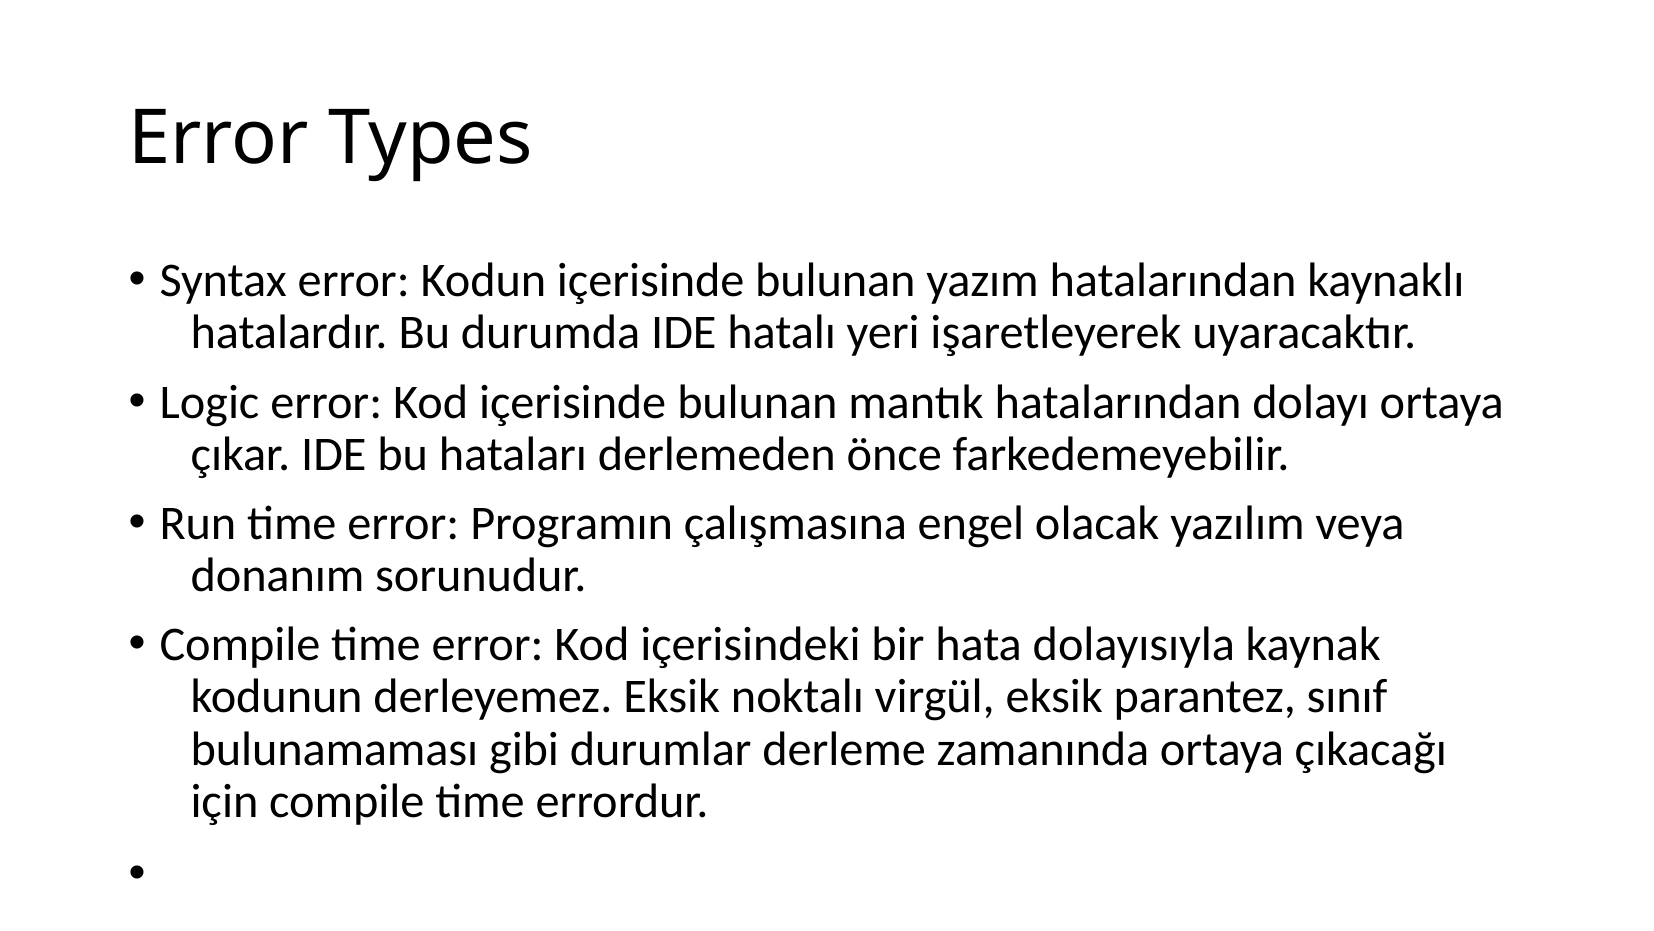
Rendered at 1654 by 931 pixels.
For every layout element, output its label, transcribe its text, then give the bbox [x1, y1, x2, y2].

title Error Types [113, 49, 1540, 230]
list Syntax error: Kodun içerisinde bulunan yazım hatalarından kaynaklı hatalardır. Bu durumda IDE hatalı yeri işaretleyerek uyaracaktır. Logic error: Kod içerisinde bulunan mantık hatalarından dolayı ortaya çıkar. IDE bu hataları derlemeden önce farkedemeyebilir. Run time error: Programın çalışmasına engel olacak yazılım veya donanım sorunudur. Compile time error: Kod içerisindeki bir hata dolayısıyla kaynak kodunun derleyemez. Eksik noktalı virgül, eksik parantez, sınıf bulunamaması gibi durumlar derleme zamanında ortaya çıkacağı için compile time errordur. [113, 247, 1540, 838]
